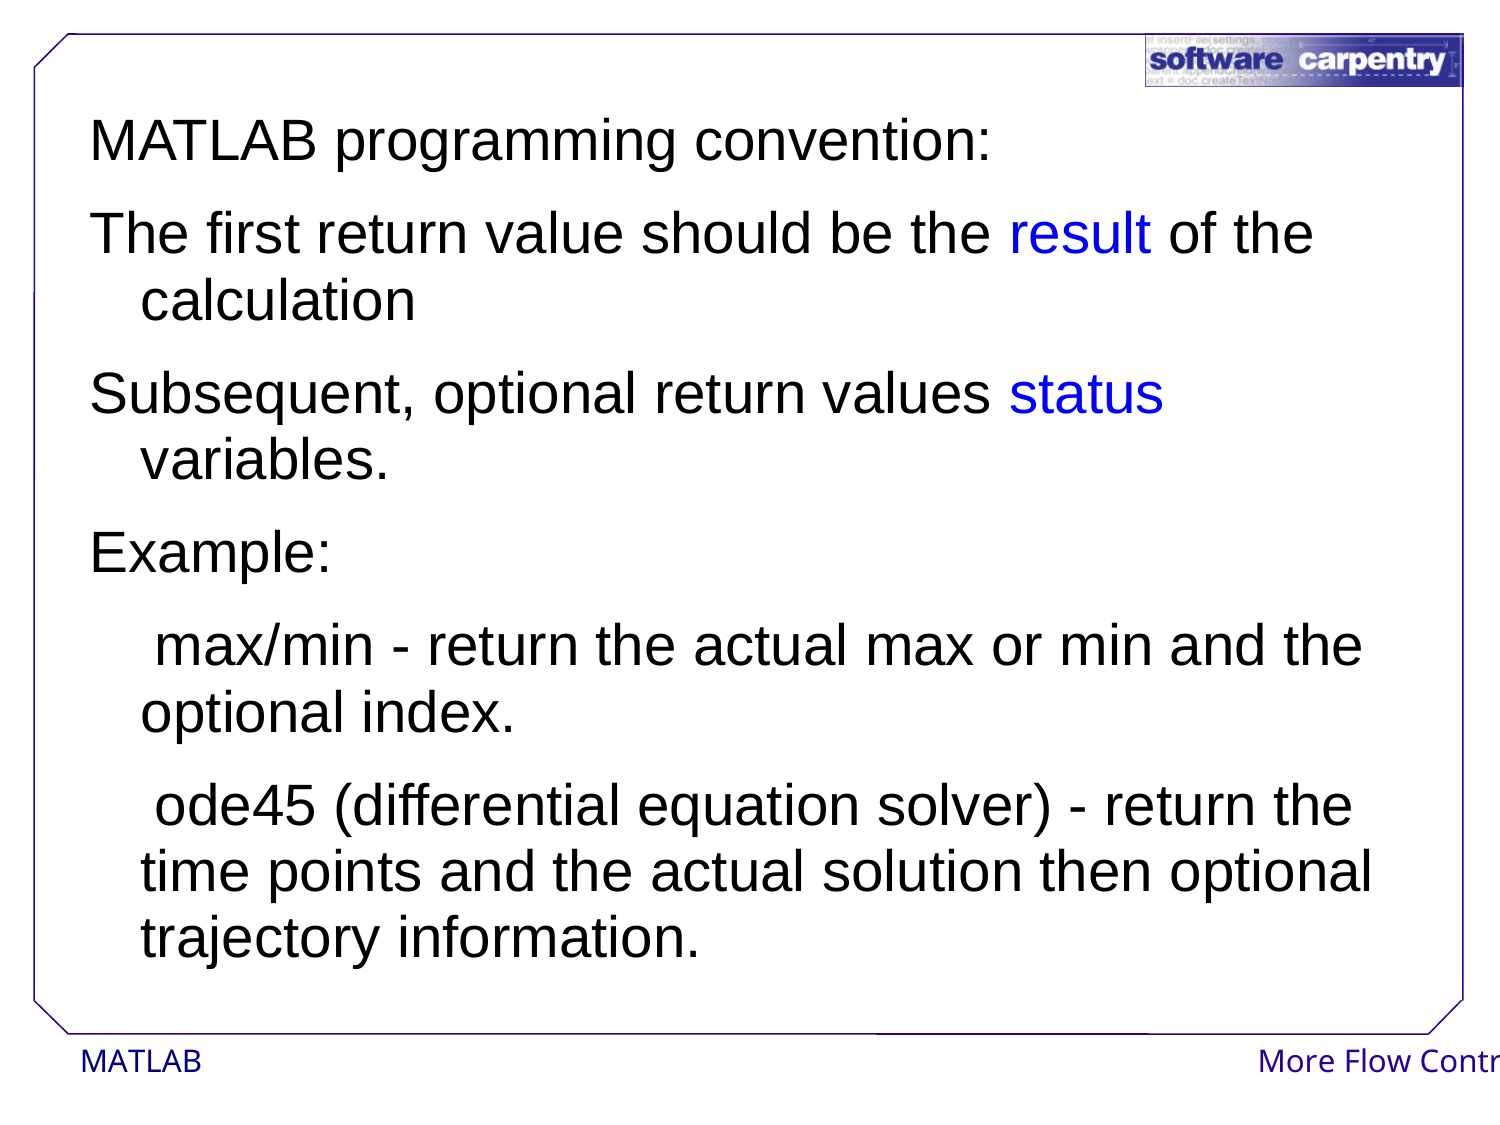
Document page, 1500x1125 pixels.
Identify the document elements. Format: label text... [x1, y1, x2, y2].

list MATLAB programming convention: The first return value should be the result of the calculation Subsequent, optional return values status variables. Example: max/min - return the actual max or min and the optional index. ode45 (differential equation solver) - return the time points and the actual solution then optional trajectory information. [75, 99, 1426, 1074]
picture [1145, 33, 1464, 87]
